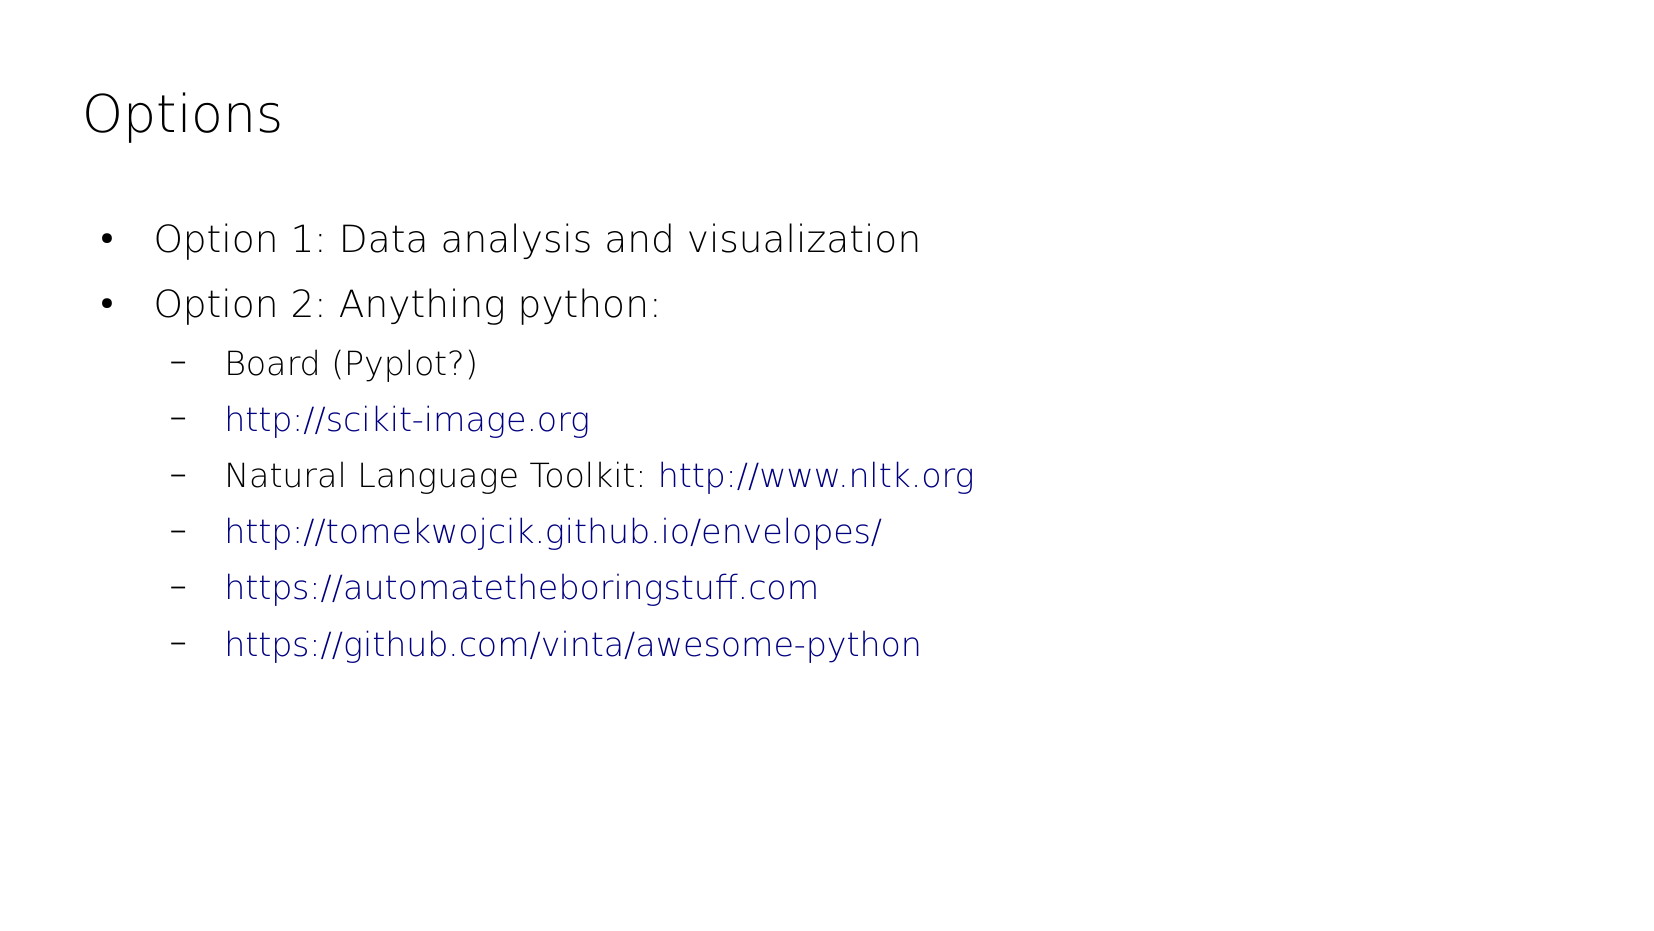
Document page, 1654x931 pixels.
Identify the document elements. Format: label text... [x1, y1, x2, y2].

title Options [82, 37, 1571, 193]
list Option 1: Data analysis and visualization Option 2: Anything python: Board (Pyplot?) http://scikit-image.org Natural Language Toolkit: http://www.nltk.org http://tomekwojcik.github.io/envelopes/ https://automatetheboringstuff.com https://github.com/vinta/awesome-python [82, 217, 1571, 758]
